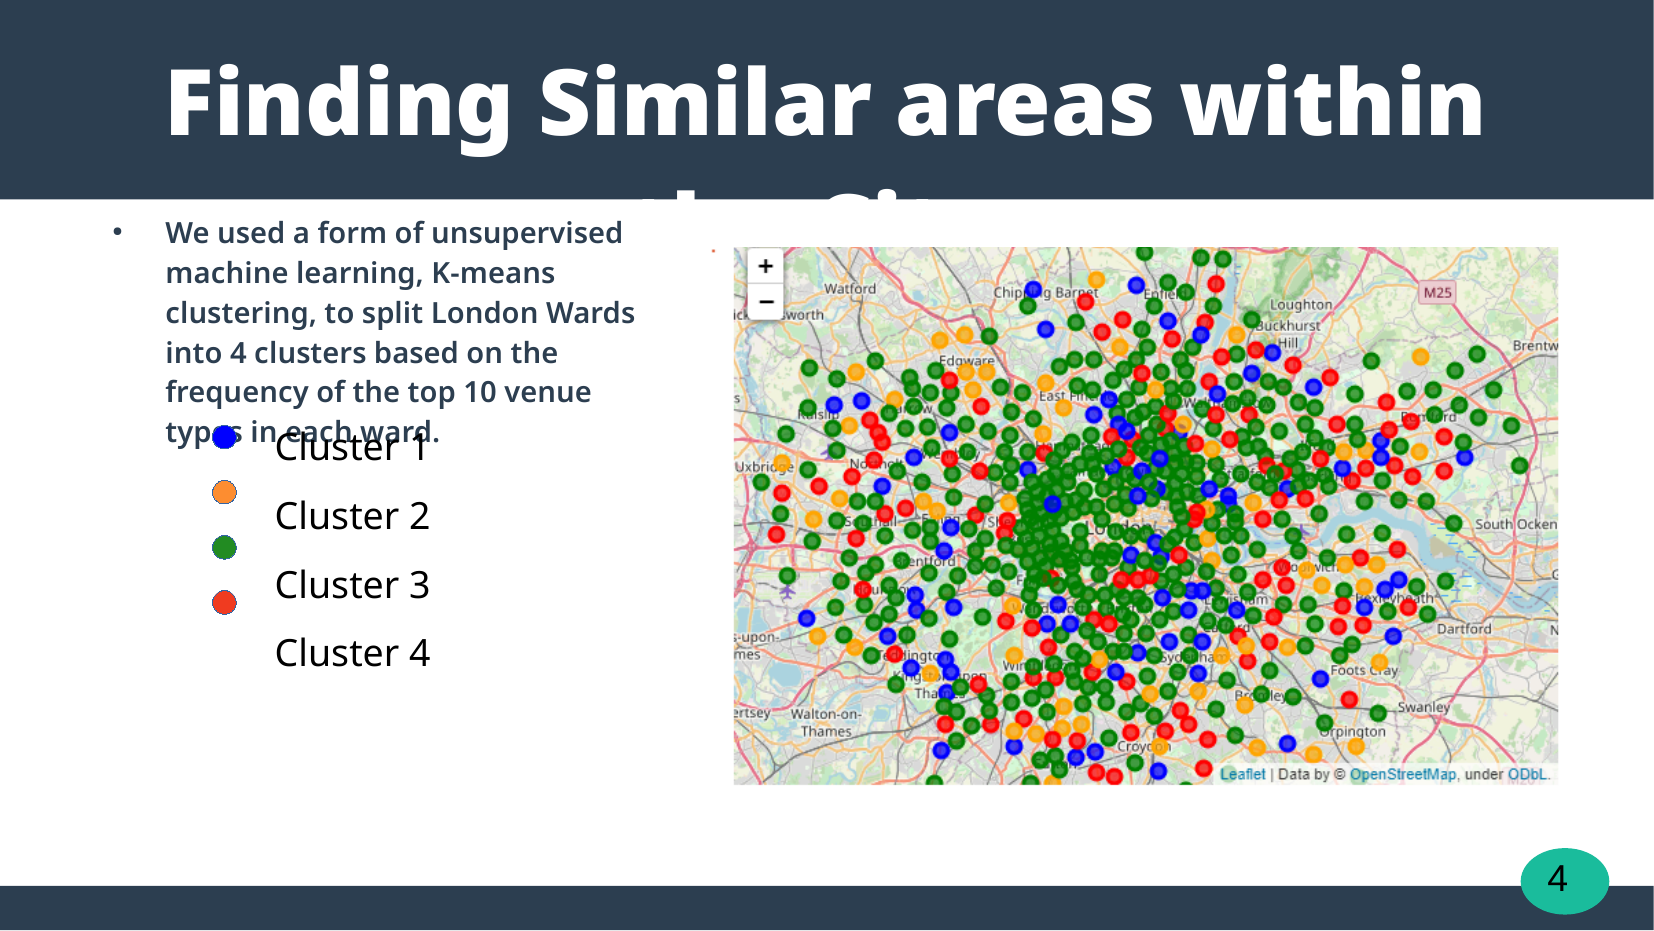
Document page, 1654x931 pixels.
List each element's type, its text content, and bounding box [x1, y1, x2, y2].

text_box [212, 425, 237, 449]
title Finding Similar areas within the City [82, 37, 1571, 221]
list We used a form of unsupervised machine learning, K-means clustering, to split London Wards into 4 clusters based on the frequency of the top 10 venue types in each ward. [94, 212, 662, 717]
picture [708, 247, 1568, 792]
text_box Cluster 1 Cluster 2 Cluster 3 Cluster 4 [259, 413, 499, 691]
text_box [212, 480, 237, 504]
text_box [212, 590, 237, 615]
text_box [212, 535, 237, 560]
text_box <number> [1532, 850, 1654, 907]
